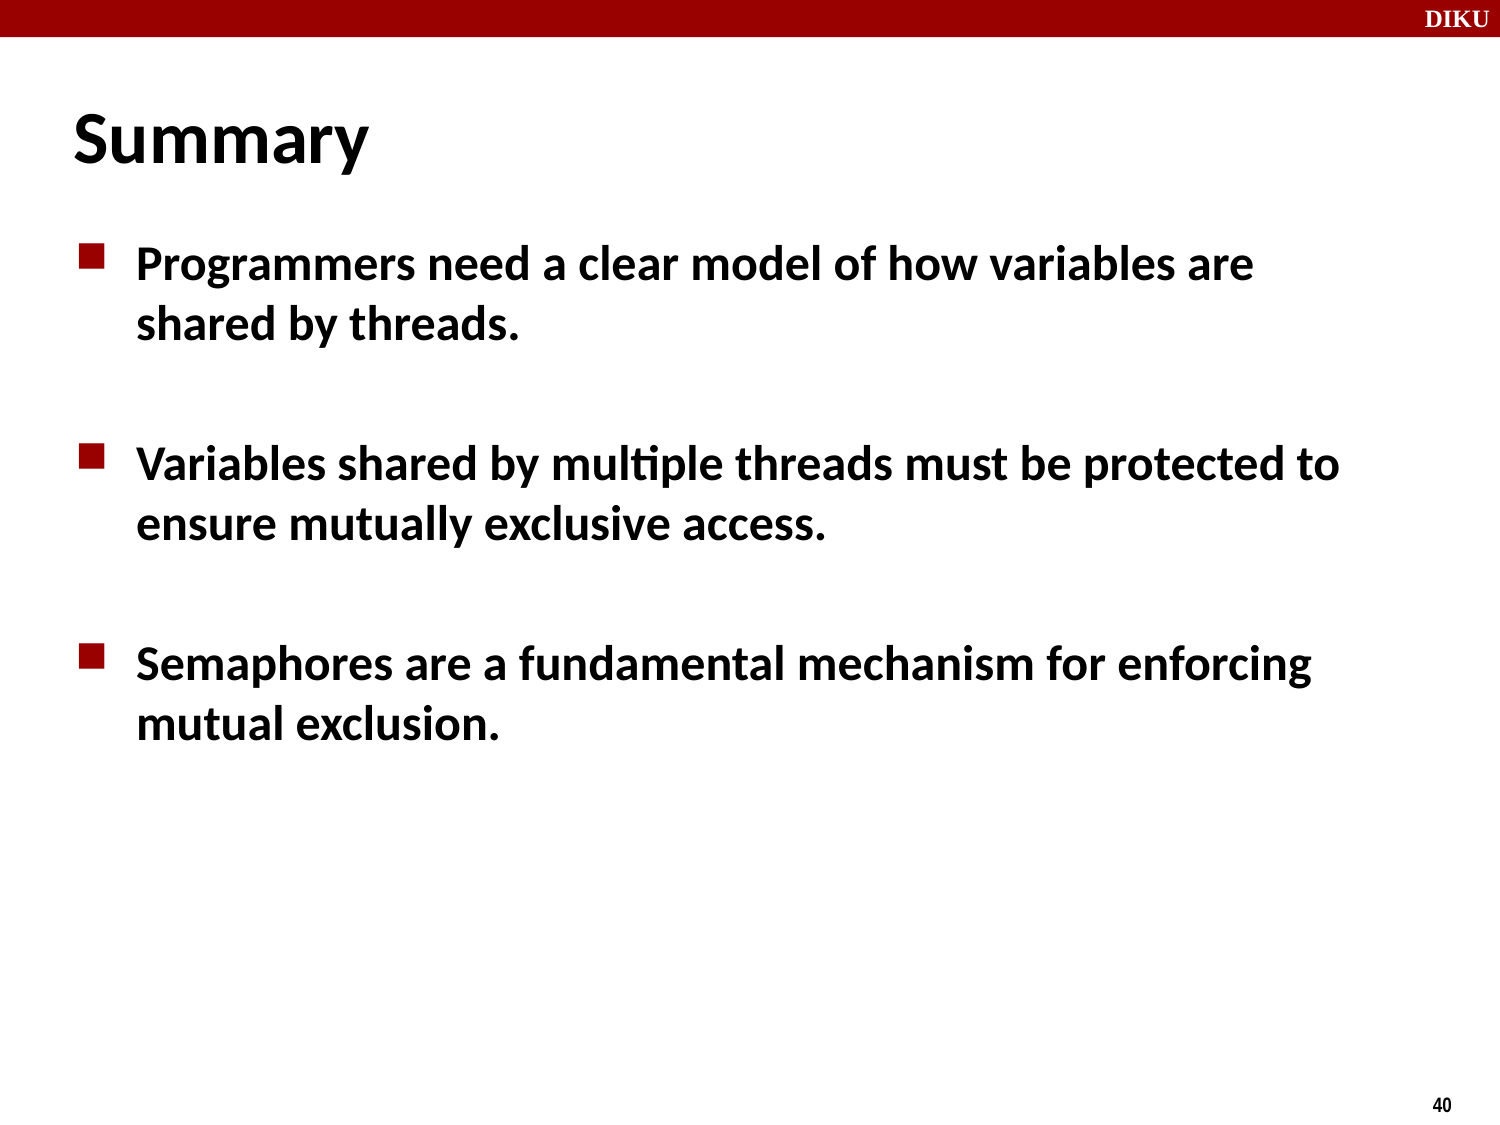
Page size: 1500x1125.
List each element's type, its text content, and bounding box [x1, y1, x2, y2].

text_box Summary [58, 71, 1304, 197]
text_box Programmers need a clear model of how variables are shared by threads. Variables shared by multiple threads must be protected to ensure mutually exclusive access. Semaphores are a fundamental mechanism for enforcing mutual exclusion. [65, 223, 1361, 1039]
